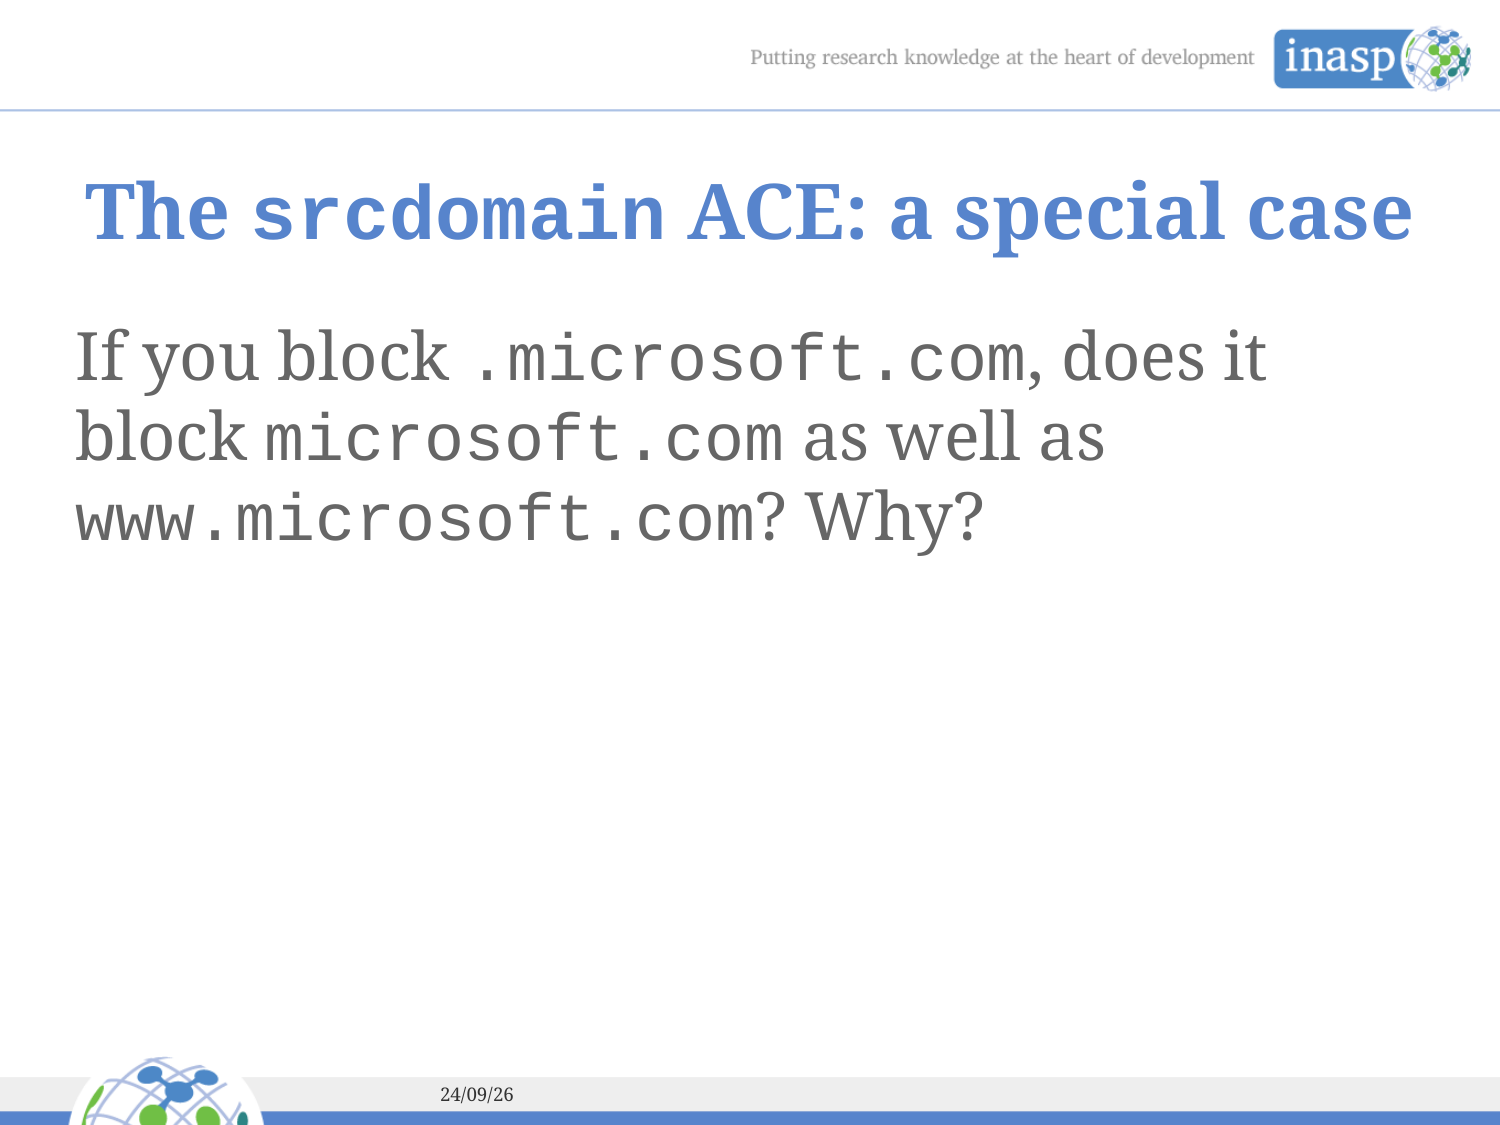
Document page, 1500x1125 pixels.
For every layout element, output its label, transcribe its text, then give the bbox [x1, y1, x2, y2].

list If you block .microsoft.com, does it block microsoft.com as well as www.microsoft.com? Why? [75, 313, 1426, 967]
title The srcdomain ACE: a special case [75, 129, 1426, 313]
picture [0, 0, 1500, 1125]
